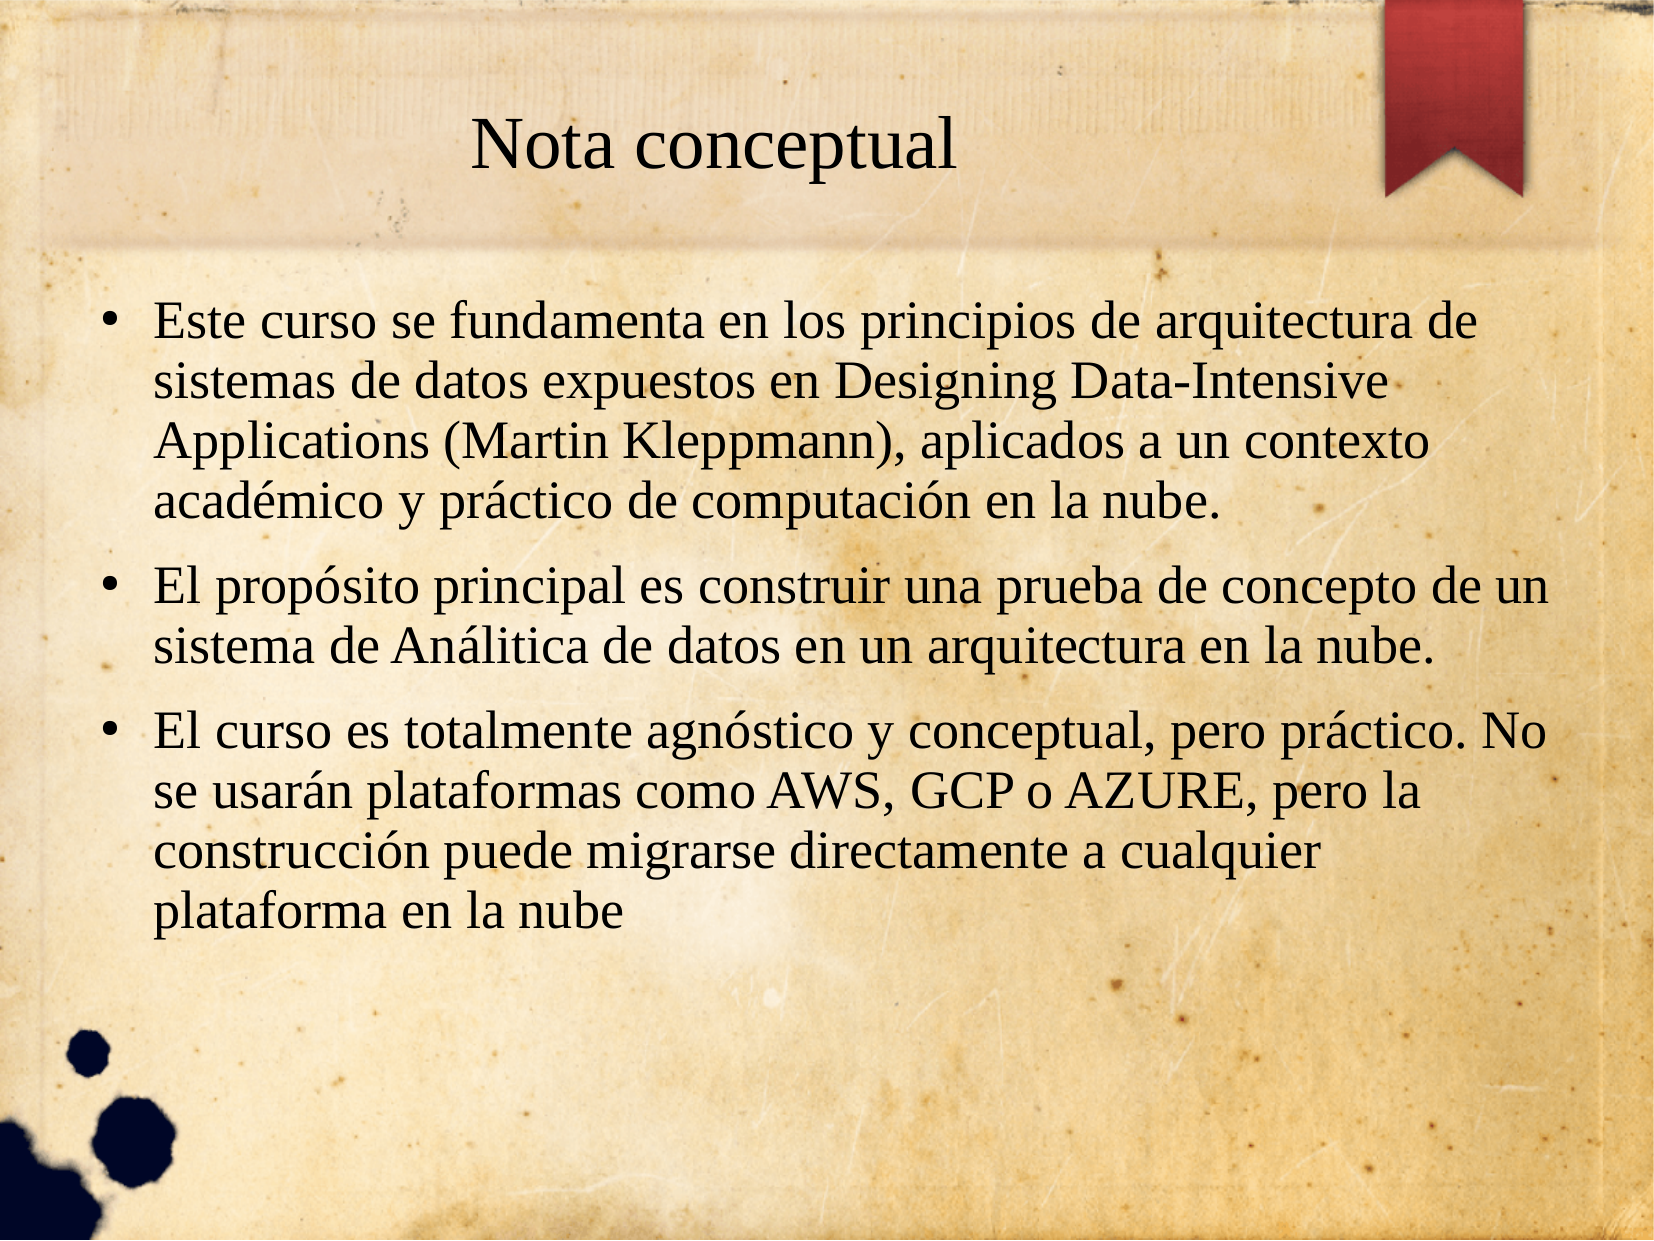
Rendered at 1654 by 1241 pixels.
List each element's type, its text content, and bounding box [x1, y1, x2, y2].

title Nota conceptual [82, 49, 1347, 237]
list Este curso se fundamenta en los principios de arquitectura de sistemas de datos expuestos en Designing Data-Intensive Applications (Martin Kleppmann), aplicados a un contexto académico y práctico de computación en la nube. El propósito principal es construir una prueba de concepto de un sistema de Análitica de datos en un arquitectura en la nube. El curso es totalmente agnóstico y conceptual, pero práctico. No se usarán plataformas como AWS, GCP o AZURE, pero la construcción puede migrarse directamente a cualquier plataforma en la nube [82, 290, 1571, 1010]
picture [0, 0, 1654, 1240]
